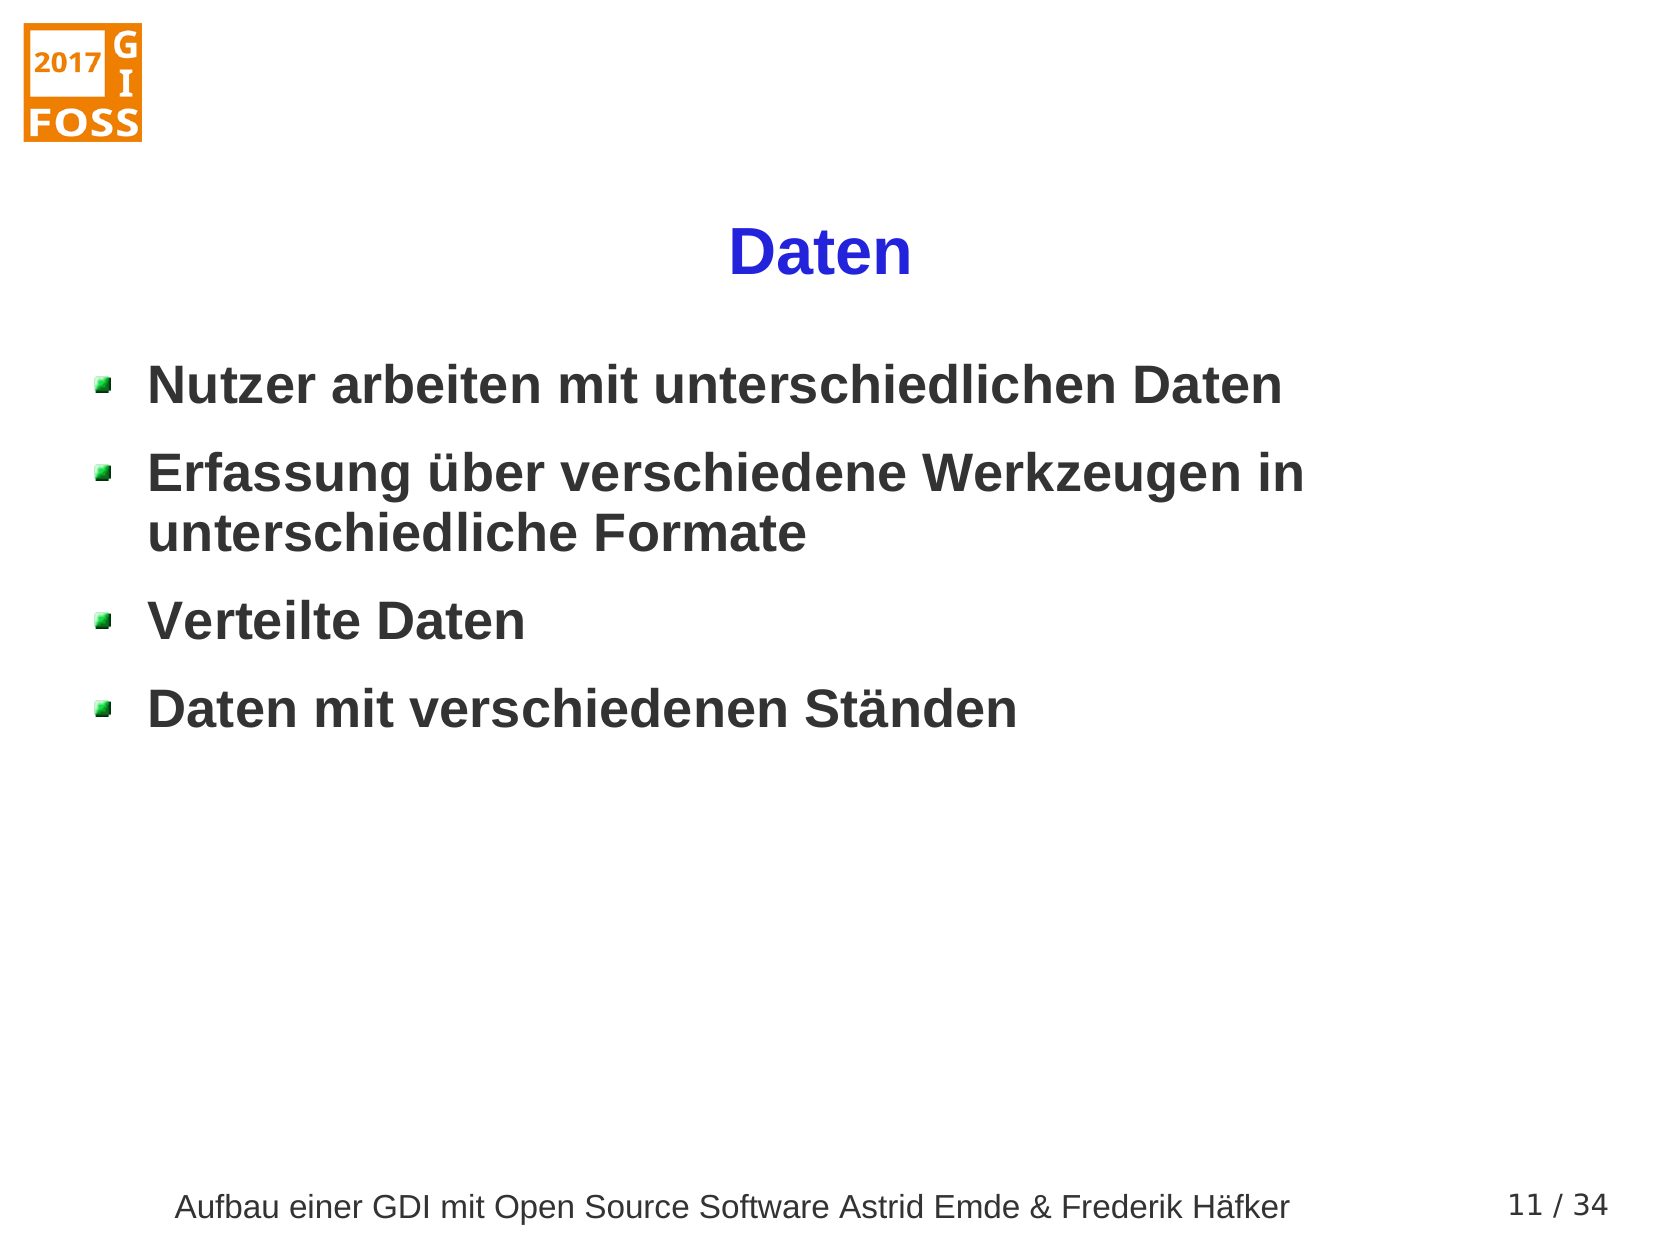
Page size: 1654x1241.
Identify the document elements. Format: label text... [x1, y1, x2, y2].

list Nutzer arbeiten mit unterschiedlichen Daten Erfassung über verschiedene Werkzeugen in unterschiedliche Formate Verteilte Daten Daten mit verschiedenen Ständen [76, 354, 1565, 1173]
picture [23, 23, 142, 142]
title Daten [76, 177, 1565, 325]
